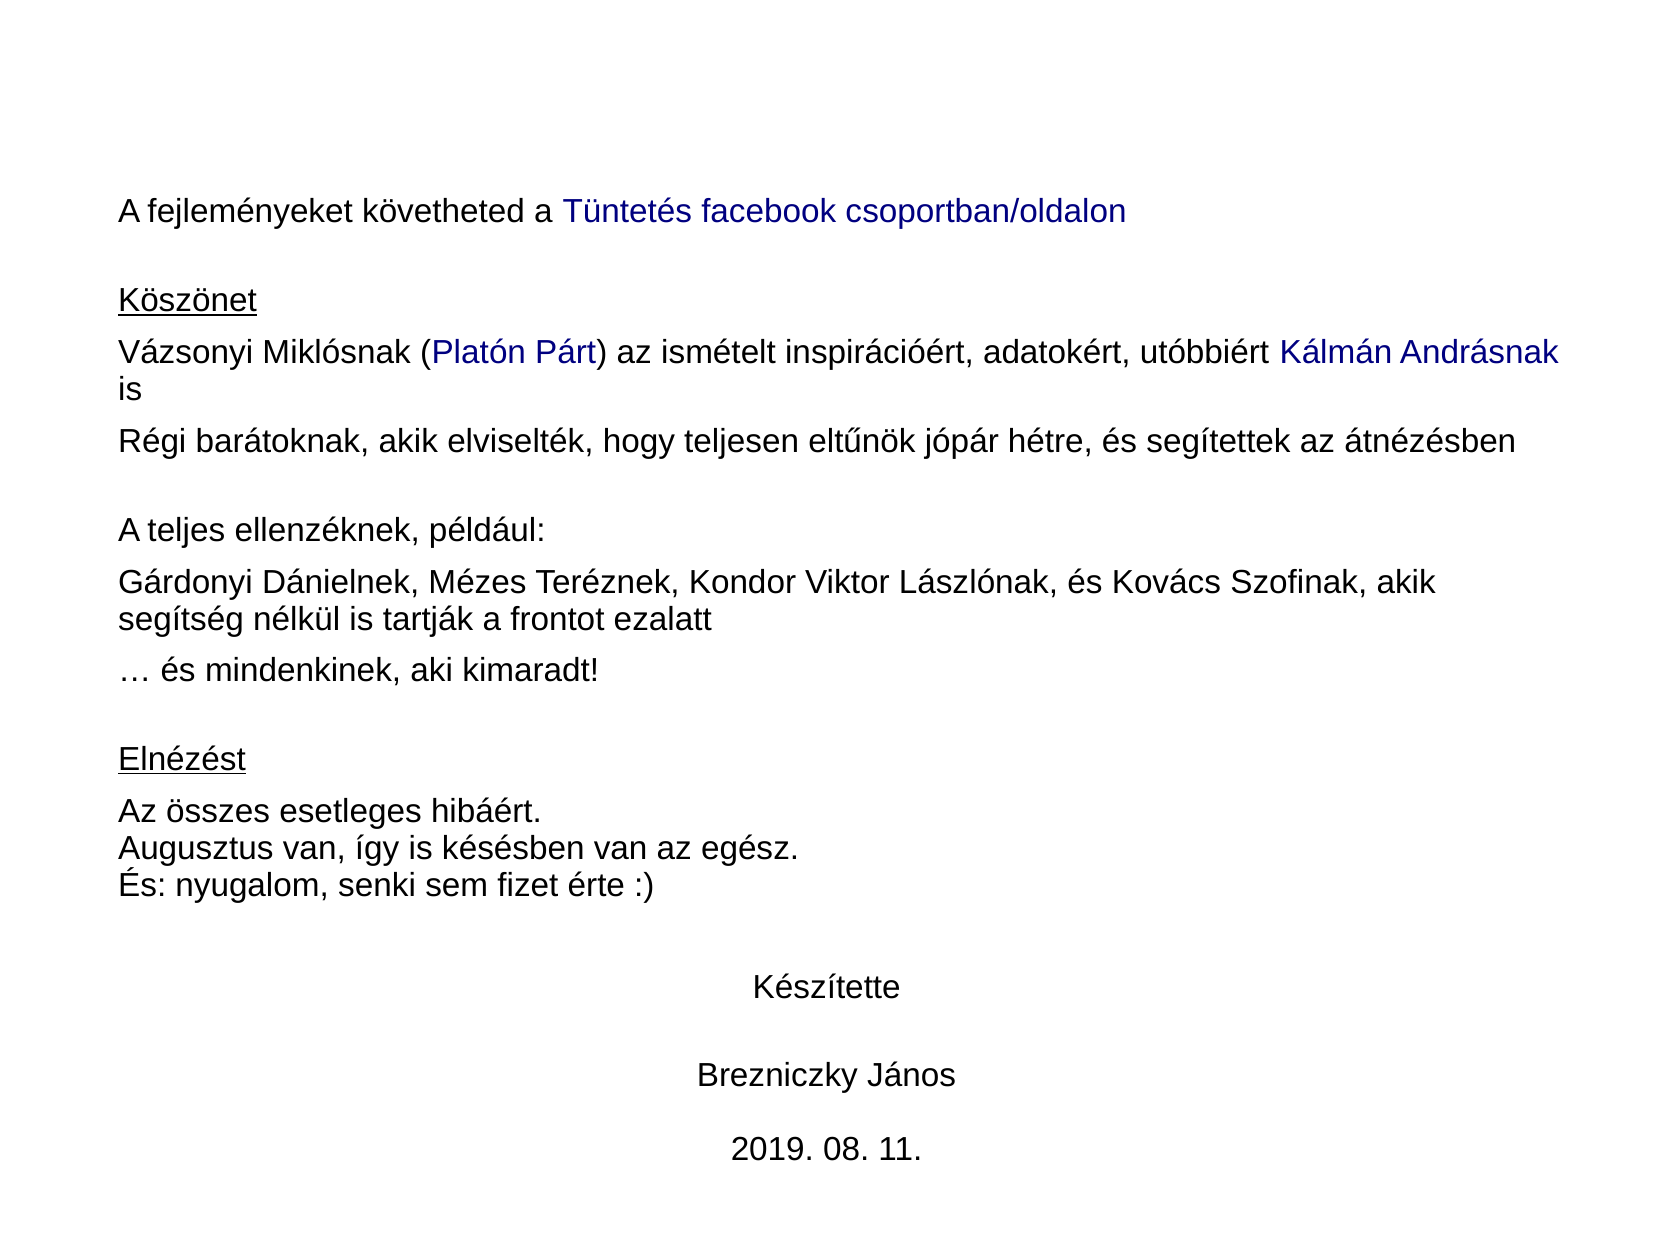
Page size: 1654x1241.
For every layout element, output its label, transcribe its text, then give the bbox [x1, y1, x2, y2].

list A fejleményeket követheted a Tüntetés facebook csoportban/oldalon Köszönet Vázsonyi Miklósnak (Platón Párt) az ismételt inspirációért, adatokért, utóbbiért Kálmán Andrásnak is Régi barátoknak, akik elviselték, hogy teljesen eltűnök jópár hétre, és segítettek az átnézésben A teljes ellenzéknek, például: Gárdonyi Dánielnek, Mézes Teréznek, Kondor Viktor Lászlónak, és Kovács Szofinak, akik segítség nélkül is tartják a frontot ezalatt … és mindenkinek, aki kimaradt! Elnézést Az összes esetleges hibáért. Augusztus van, így is késésben van az egész. És: nyugalom, senki sem fizet érte :) [82, 89, 1571, 916]
title Készítette Brezniczky János 2019. 08. 11. [82, 964, 1571, 1172]
